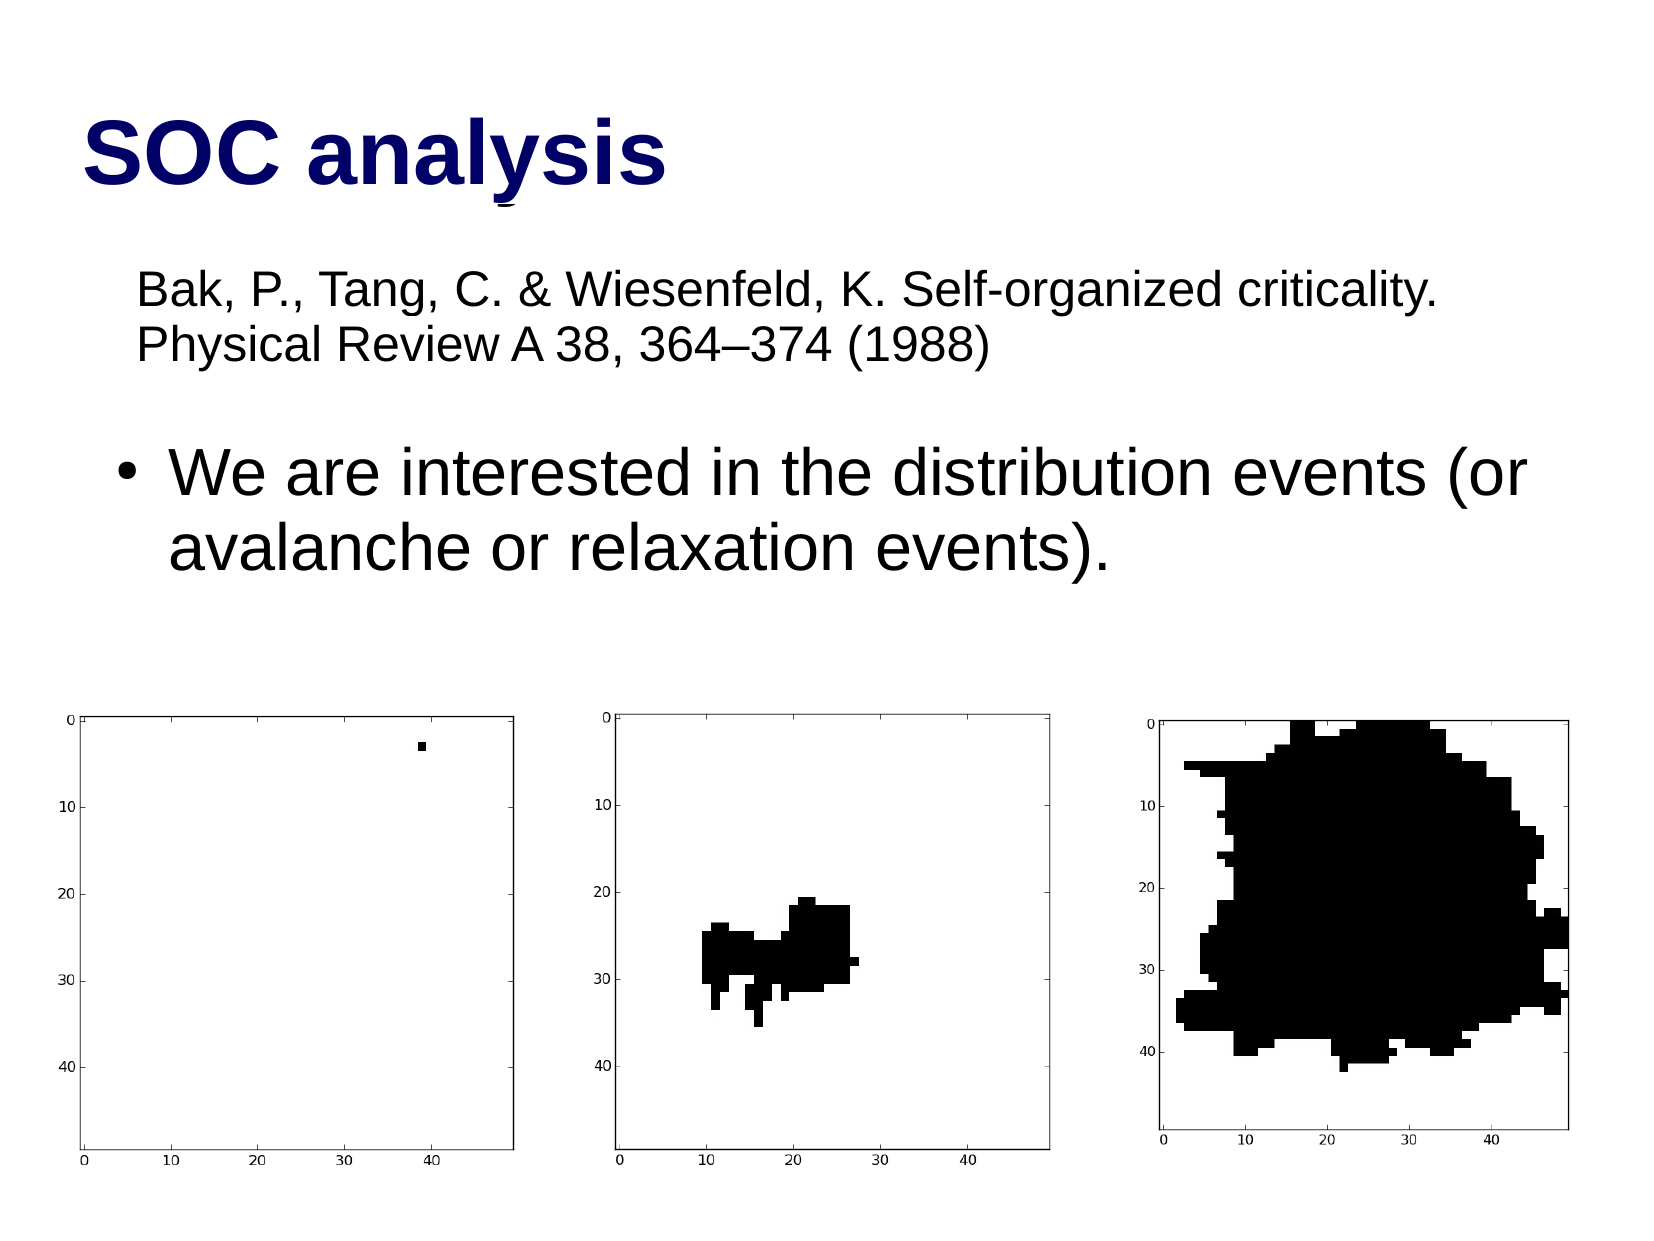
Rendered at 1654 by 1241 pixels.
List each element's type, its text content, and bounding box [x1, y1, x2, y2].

picture [15, 660, 1622, 1203]
list [82, 420, 1576, 669]
list We are interested in the distribution events (or avalanche or relaxation events). [97, 435, 1606, 644]
title SOC analysis [82, 49, 1571, 257]
title Bak, P., Tang, C. & Wiesenfeld, K. Self-organized criticality. Physical Review A 38, 364–374 (1988) [30, 212, 1519, 421]
